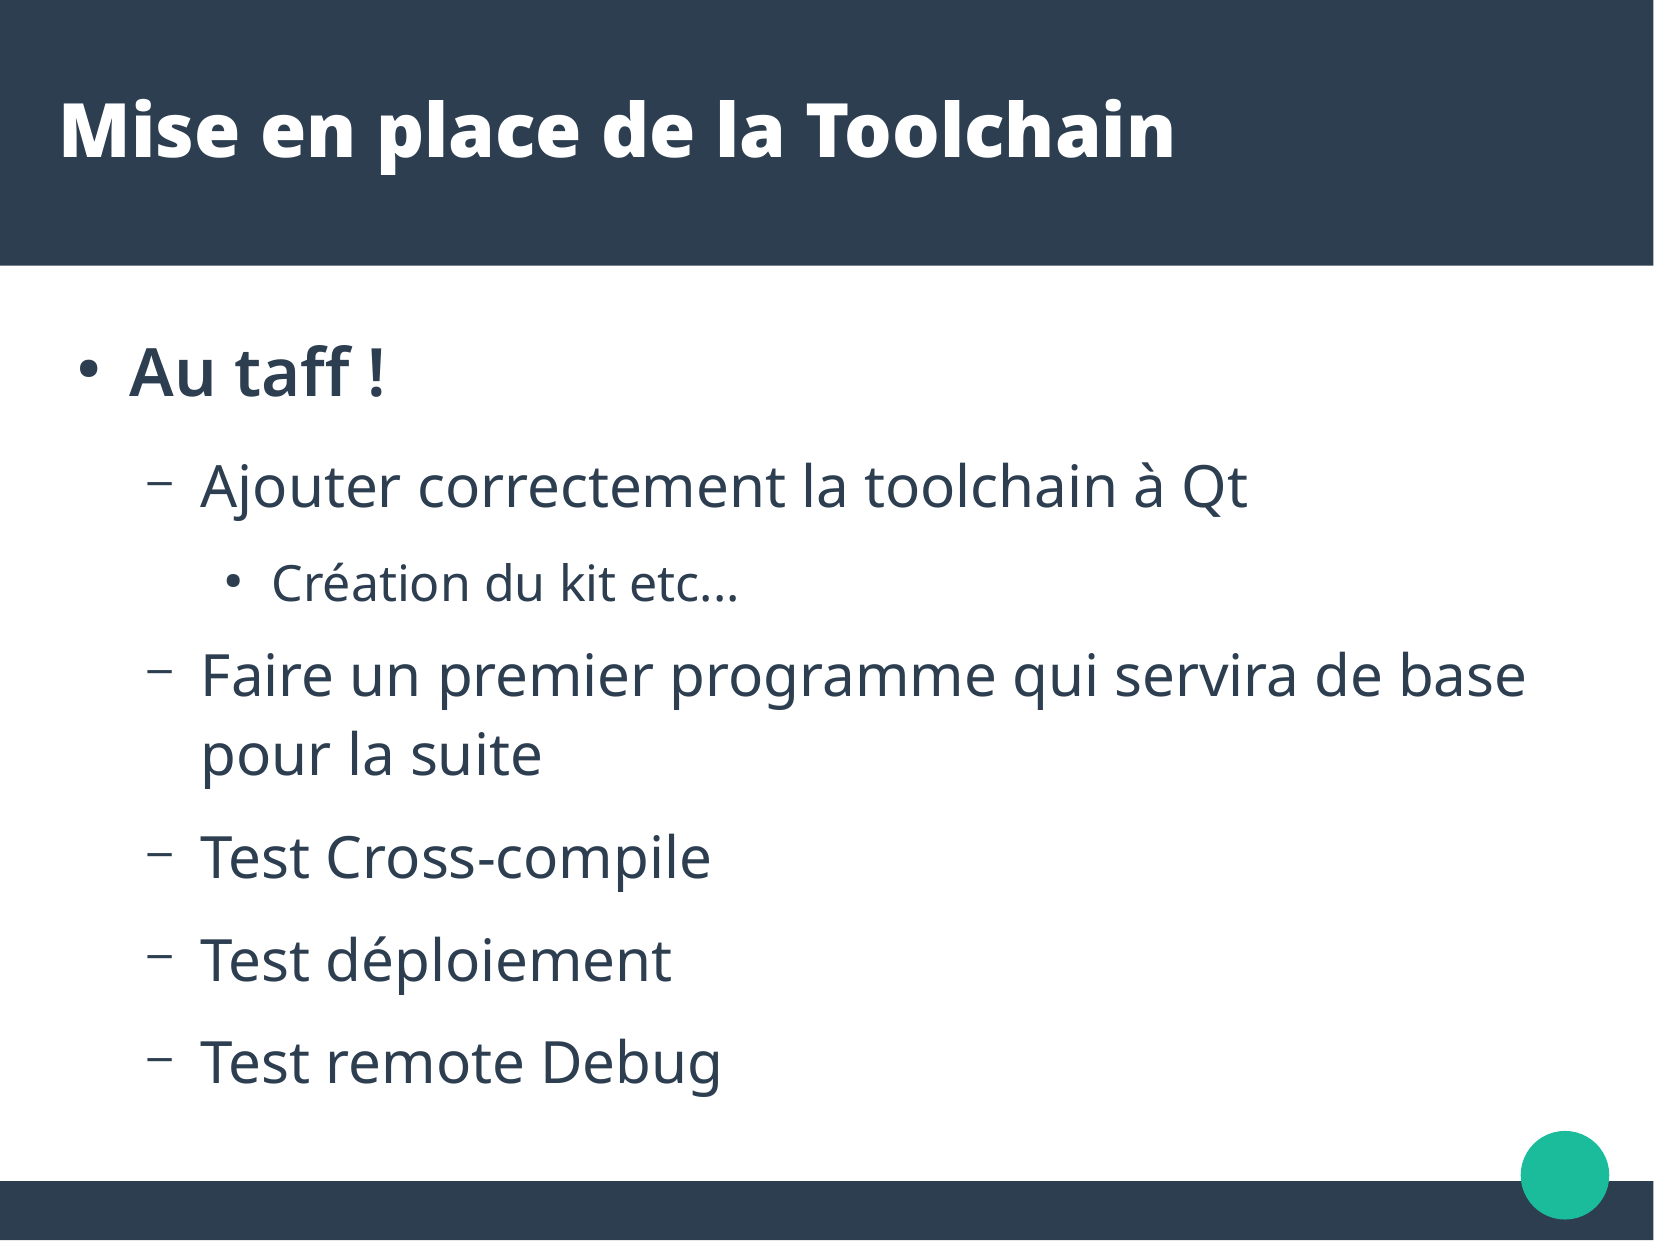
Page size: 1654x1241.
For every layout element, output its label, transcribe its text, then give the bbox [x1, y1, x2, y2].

list Au taff ! Ajouter correctement la toolchain à Qt Création du kit etc... Faire un premier programme qui servira de base pour la suite Test Cross-compile Test déploiement Test remote Debug [59, 324, 1595, 1152]
title Mise en place de la Toolchain [59, 49, 1595, 207]
